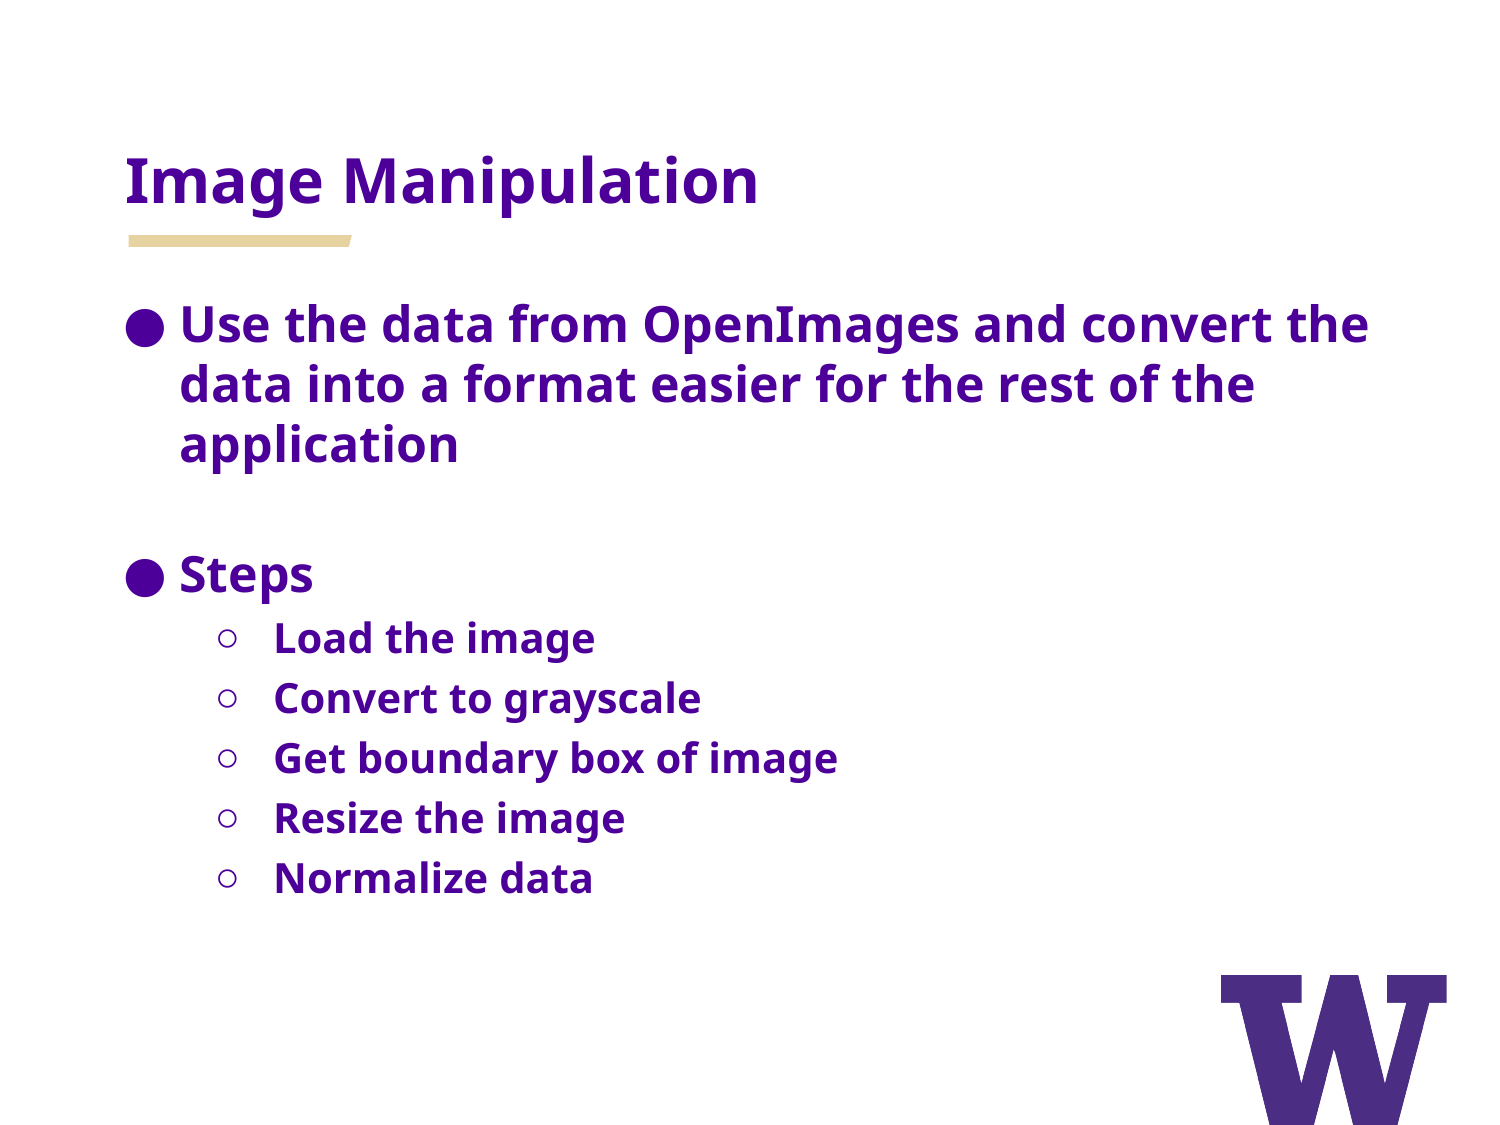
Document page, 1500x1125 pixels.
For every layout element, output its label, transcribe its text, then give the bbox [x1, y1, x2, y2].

picture [1221, 975, 1447, 1125]
list Use the data from OpenImages and convert the data into a format easier for the rest of the application Steps Load the image Convert to grayscale Get boundary box of image Resize the image Normalize data [108, 284, 1453, 944]
title Image Manipulation [110, 60, 1453, 224]
picture [128, 235, 352, 247]
